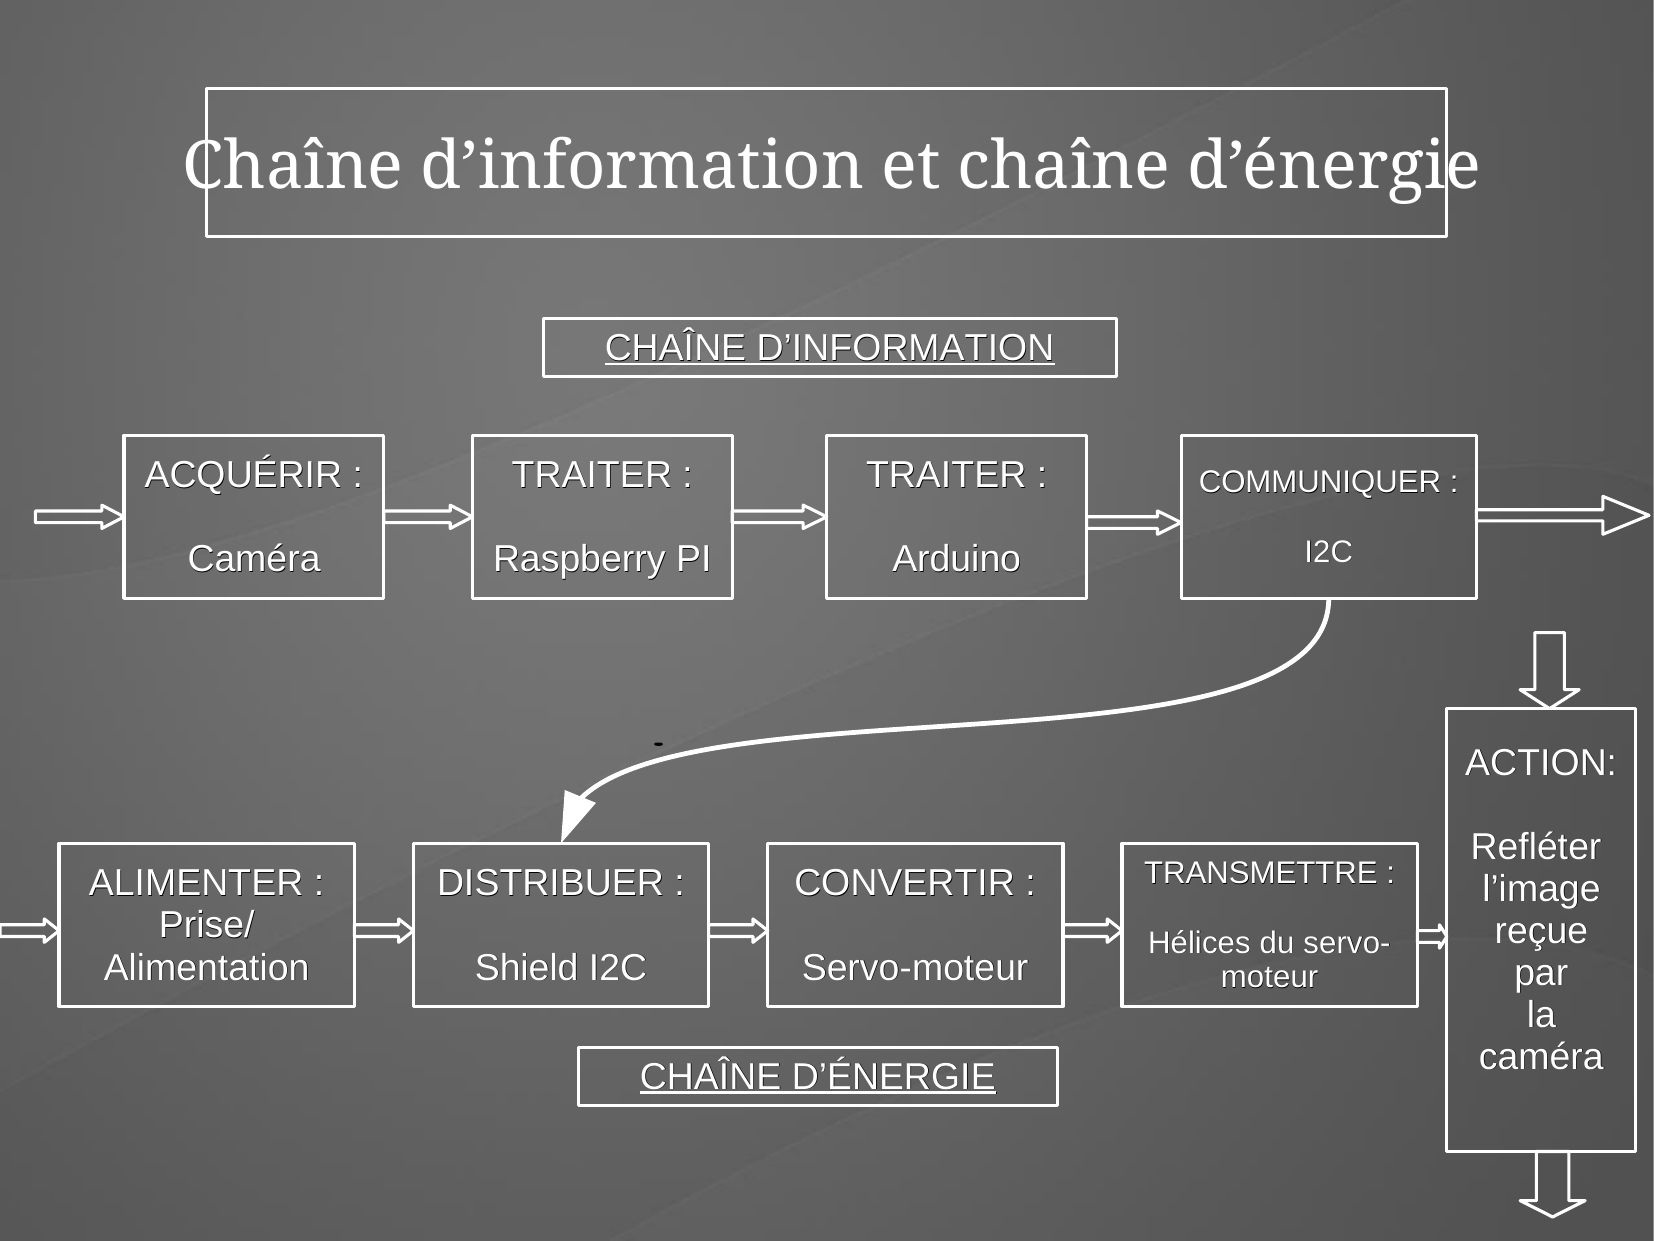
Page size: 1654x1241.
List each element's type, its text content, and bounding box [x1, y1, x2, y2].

text_box [354, 918, 414, 943]
text_box ALIMENTER : Prise/ Alimentation [59, 843, 355, 1007]
text_box COMMUNIQUER : I2C [1181, 435, 1477, 599]
text_box [1086, 510, 1182, 535]
text_box [35, 505, 125, 529]
text_box DISTRIBUER : Shield I2C [413, 843, 709, 1007]
text_box [206, 88, 1447, 237]
text_box [1476, 496, 1650, 535]
text_box CHAÎNE D’INFORMATION [543, 318, 1117, 377]
title Chaîne d’information et chaîne d’énergie [88, 58, 1577, 266]
text_box [383, 505, 473, 529]
text_box TRAITER : Arduino [826, 435, 1087, 599]
text_box TRAITER : Raspberry PI [472, 435, 733, 599]
text_box [0, 918, 60, 943]
text_box [732, 505, 827, 529]
text_box [708, 918, 768, 943]
text_box [1417, 924, 1447, 949]
text_box TRANSMETTRE : Hélices du servo- moteur [1122, 843, 1418, 1007]
text_box ACTION: Refléter l’image reçue par la caméra [1446, 708, 1636, 1152]
picture [0, 0, 1654, 1241]
text_box CONVERTIR : Servo-moteur [767, 843, 1063, 1007]
text_box [1520, 1151, 1586, 1217]
text_box CHAÎNE D’ÉNERGIE [578, 1047, 1058, 1106]
text_box [1520, 632, 1580, 709]
text_box ACQUÉRIR : Caméra [124, 435, 384, 599]
text_box [1062, 918, 1123, 943]
